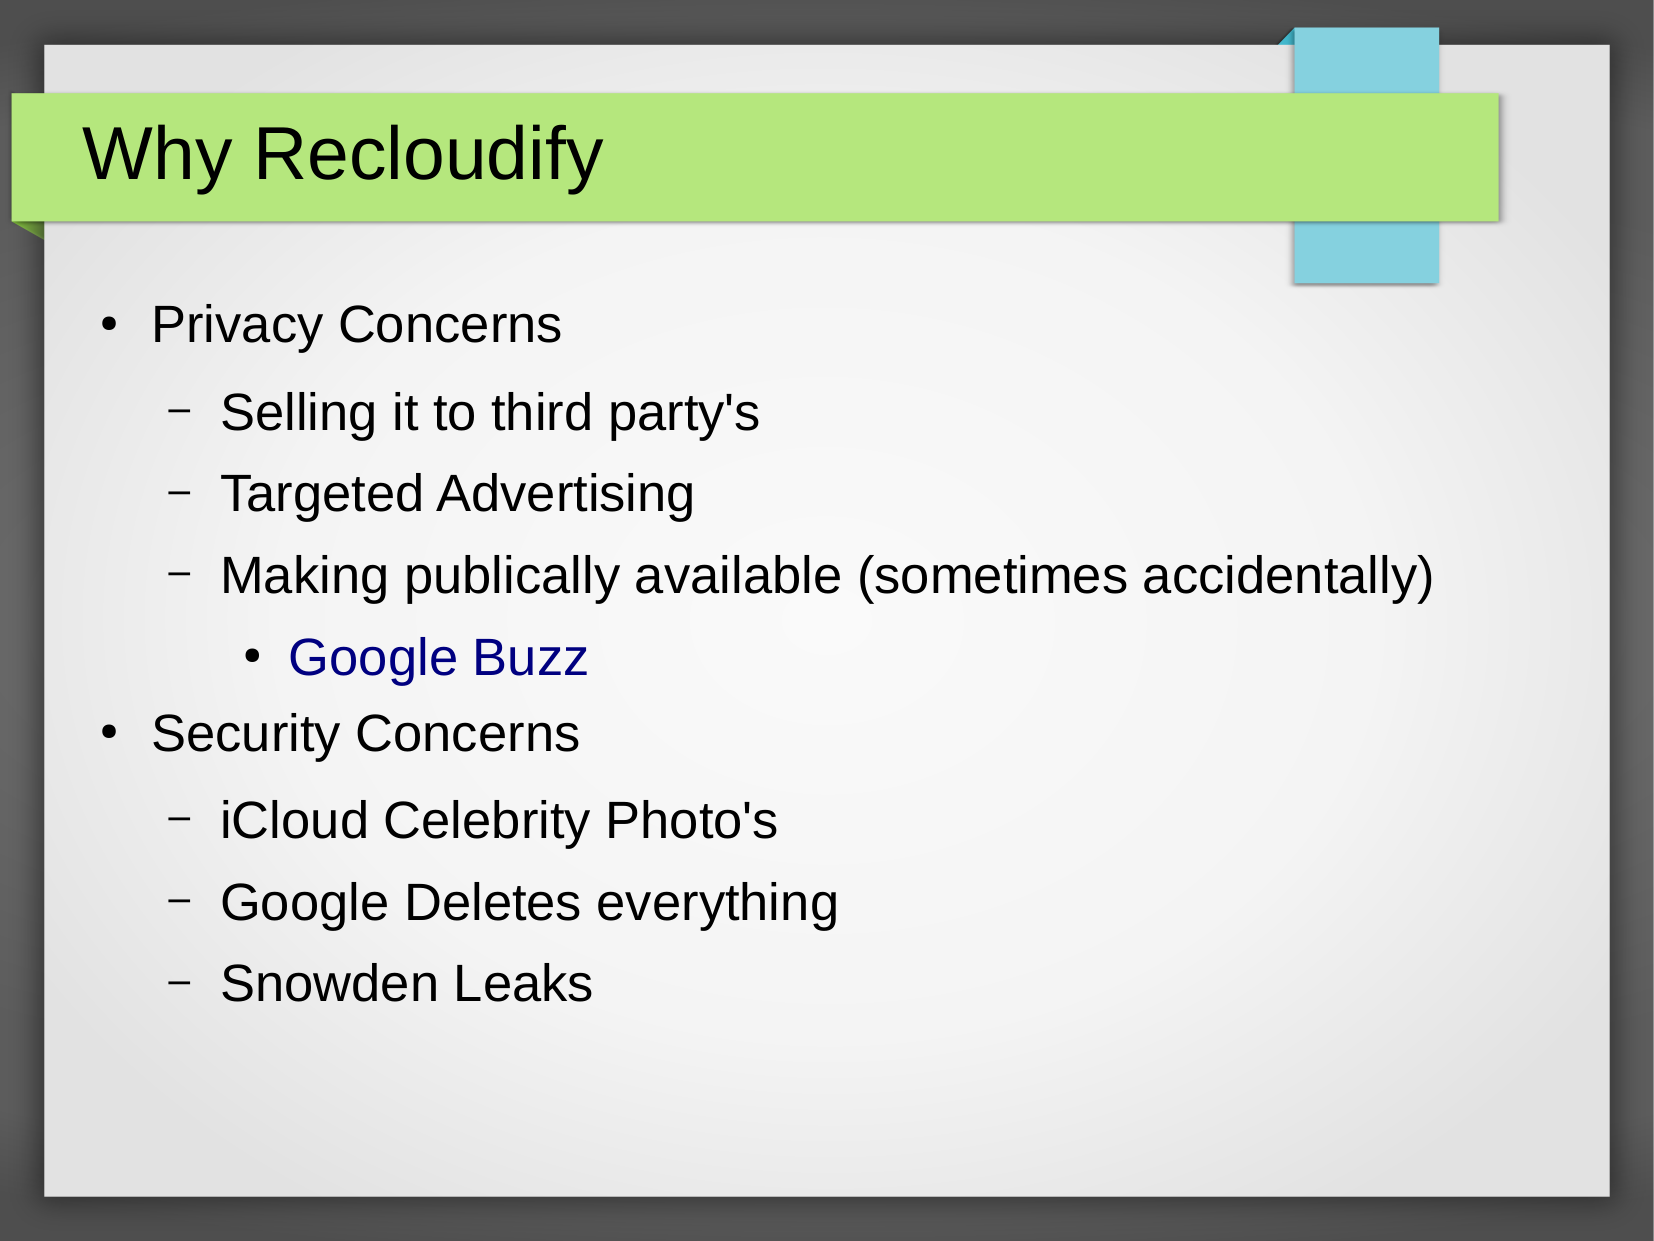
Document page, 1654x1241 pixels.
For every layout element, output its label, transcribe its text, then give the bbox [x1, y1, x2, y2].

list Privacy Concerns Selling it to third party's Targeted Advertising Making publically available (sometimes accidentally) Google Buzz Security Concerns iCloud Celebrity Photo's Google Deletes everything Snowden Leaks [82, 295, 1571, 1015]
title Why Recloudify [82, 94, 1264, 213]
picture [0, 0, 1654, 1241]
